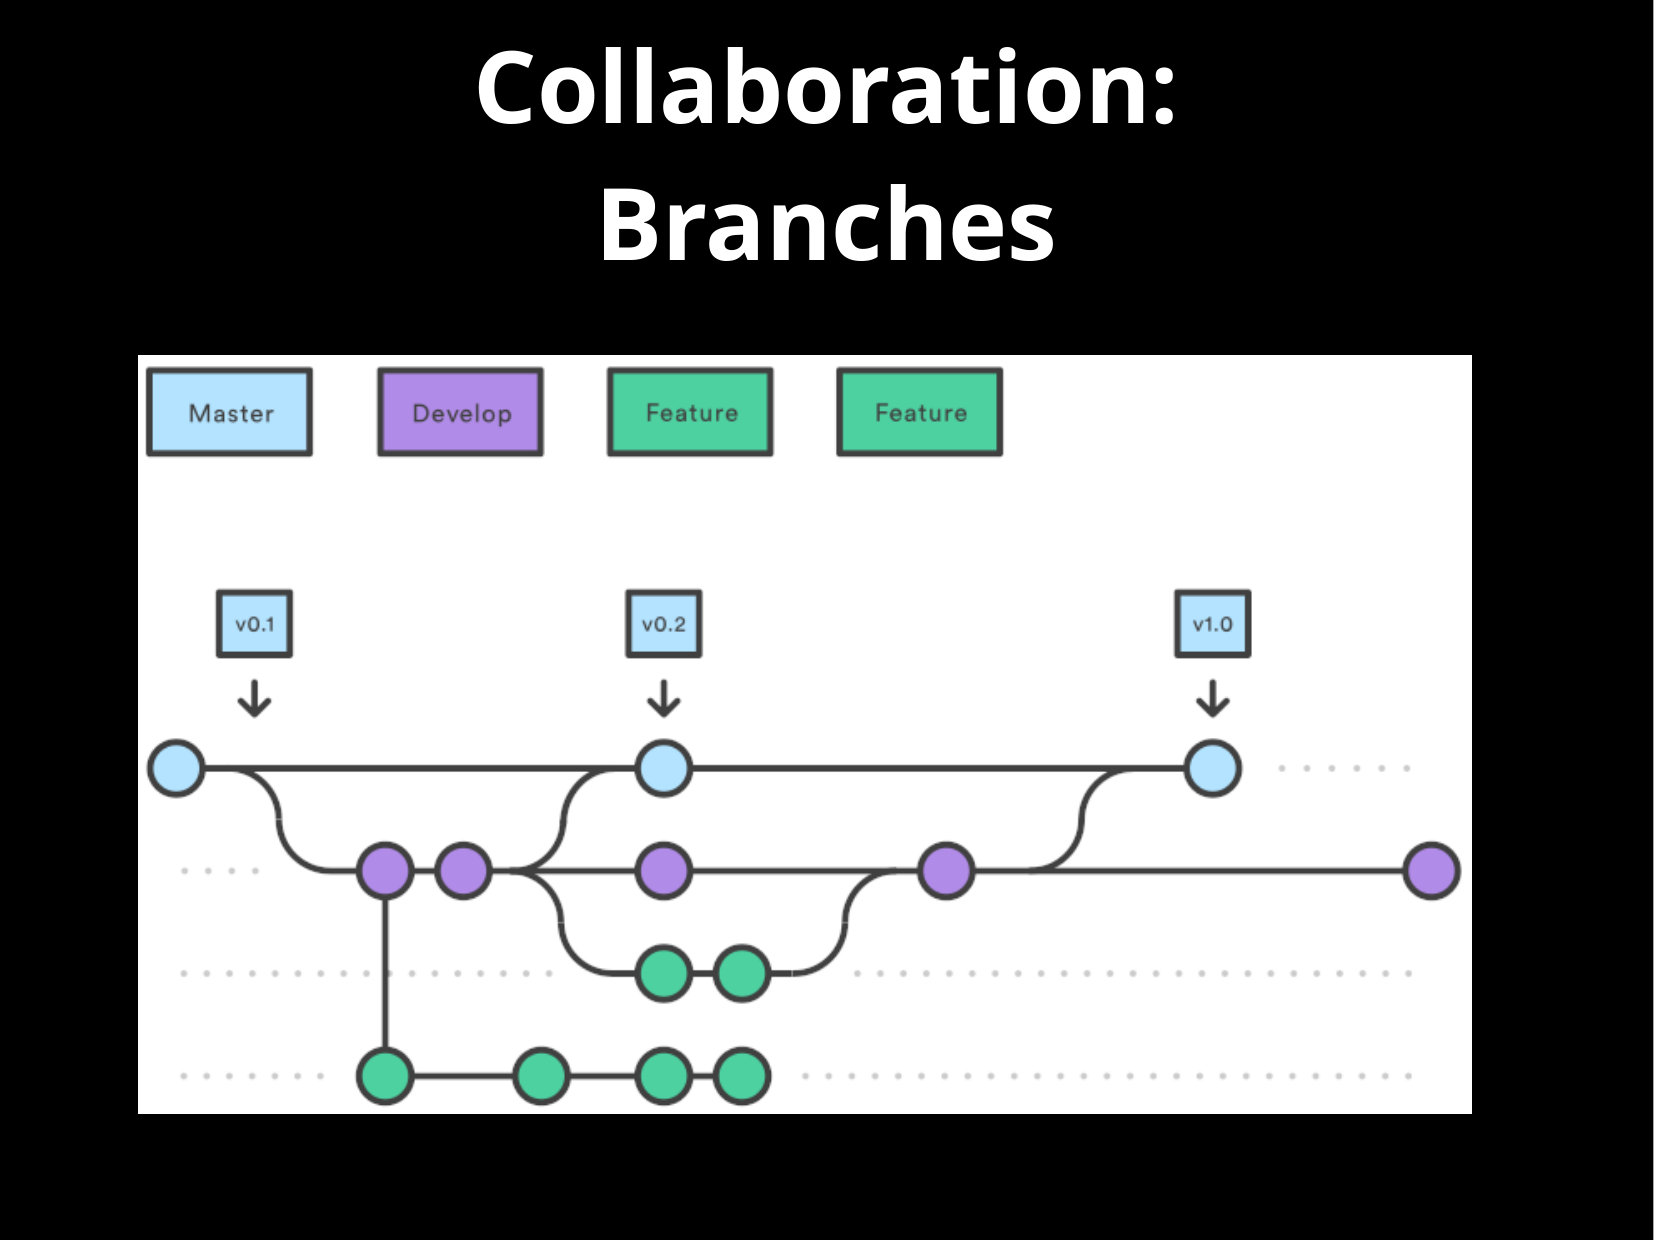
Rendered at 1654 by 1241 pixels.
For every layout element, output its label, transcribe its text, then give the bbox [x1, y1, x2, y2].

picture [138, 355, 1472, 1114]
title Collaboration: Branches [82, 26, 1571, 280]
